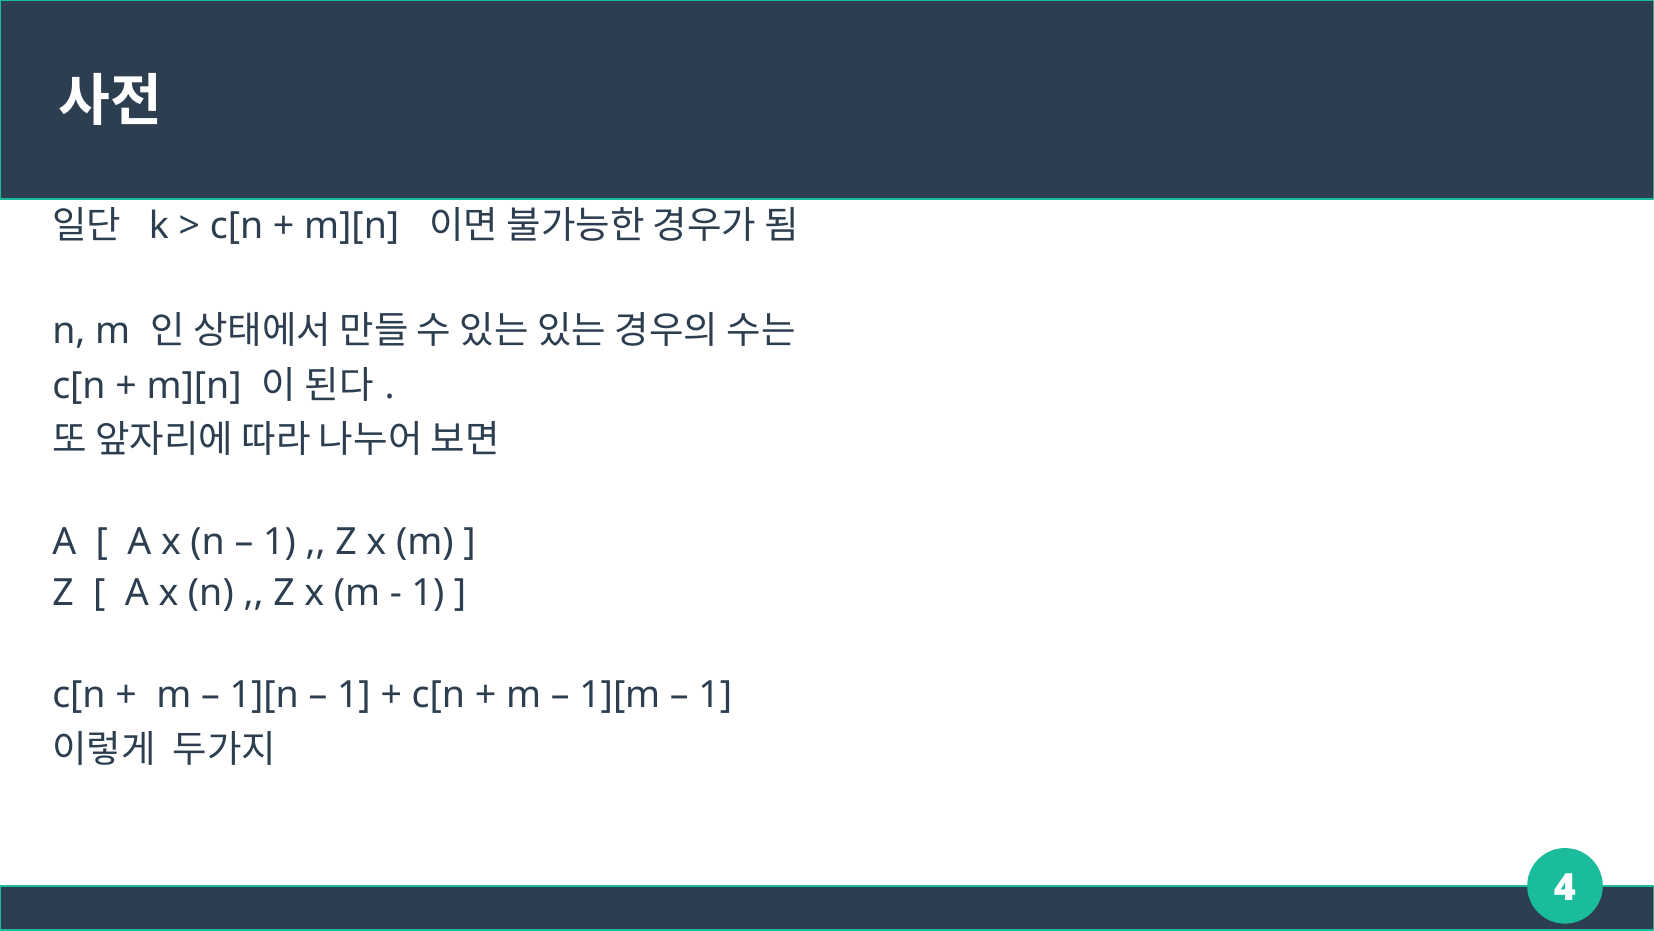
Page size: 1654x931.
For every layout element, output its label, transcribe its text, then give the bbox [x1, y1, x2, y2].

text_box 일단 k > c[n + m][n] 이면 불가능한 경우가 됨 n, m 인 상태에서 만들 수 있는 있는 경우의 수는 c[n + m][n] 이 된다. 또 앞자리에 따라 나누어 보면 A [ A x (n – 1) ,, Z x (m) ] Z [ A x (n) ,, Z x (m - 1) ] c[n + m – 1][n – 1] + c[n + m – 1][m – 1] 이렇게 두가지 [37, 187, 835, 883]
title 사전 [59, 37, 1595, 155]
